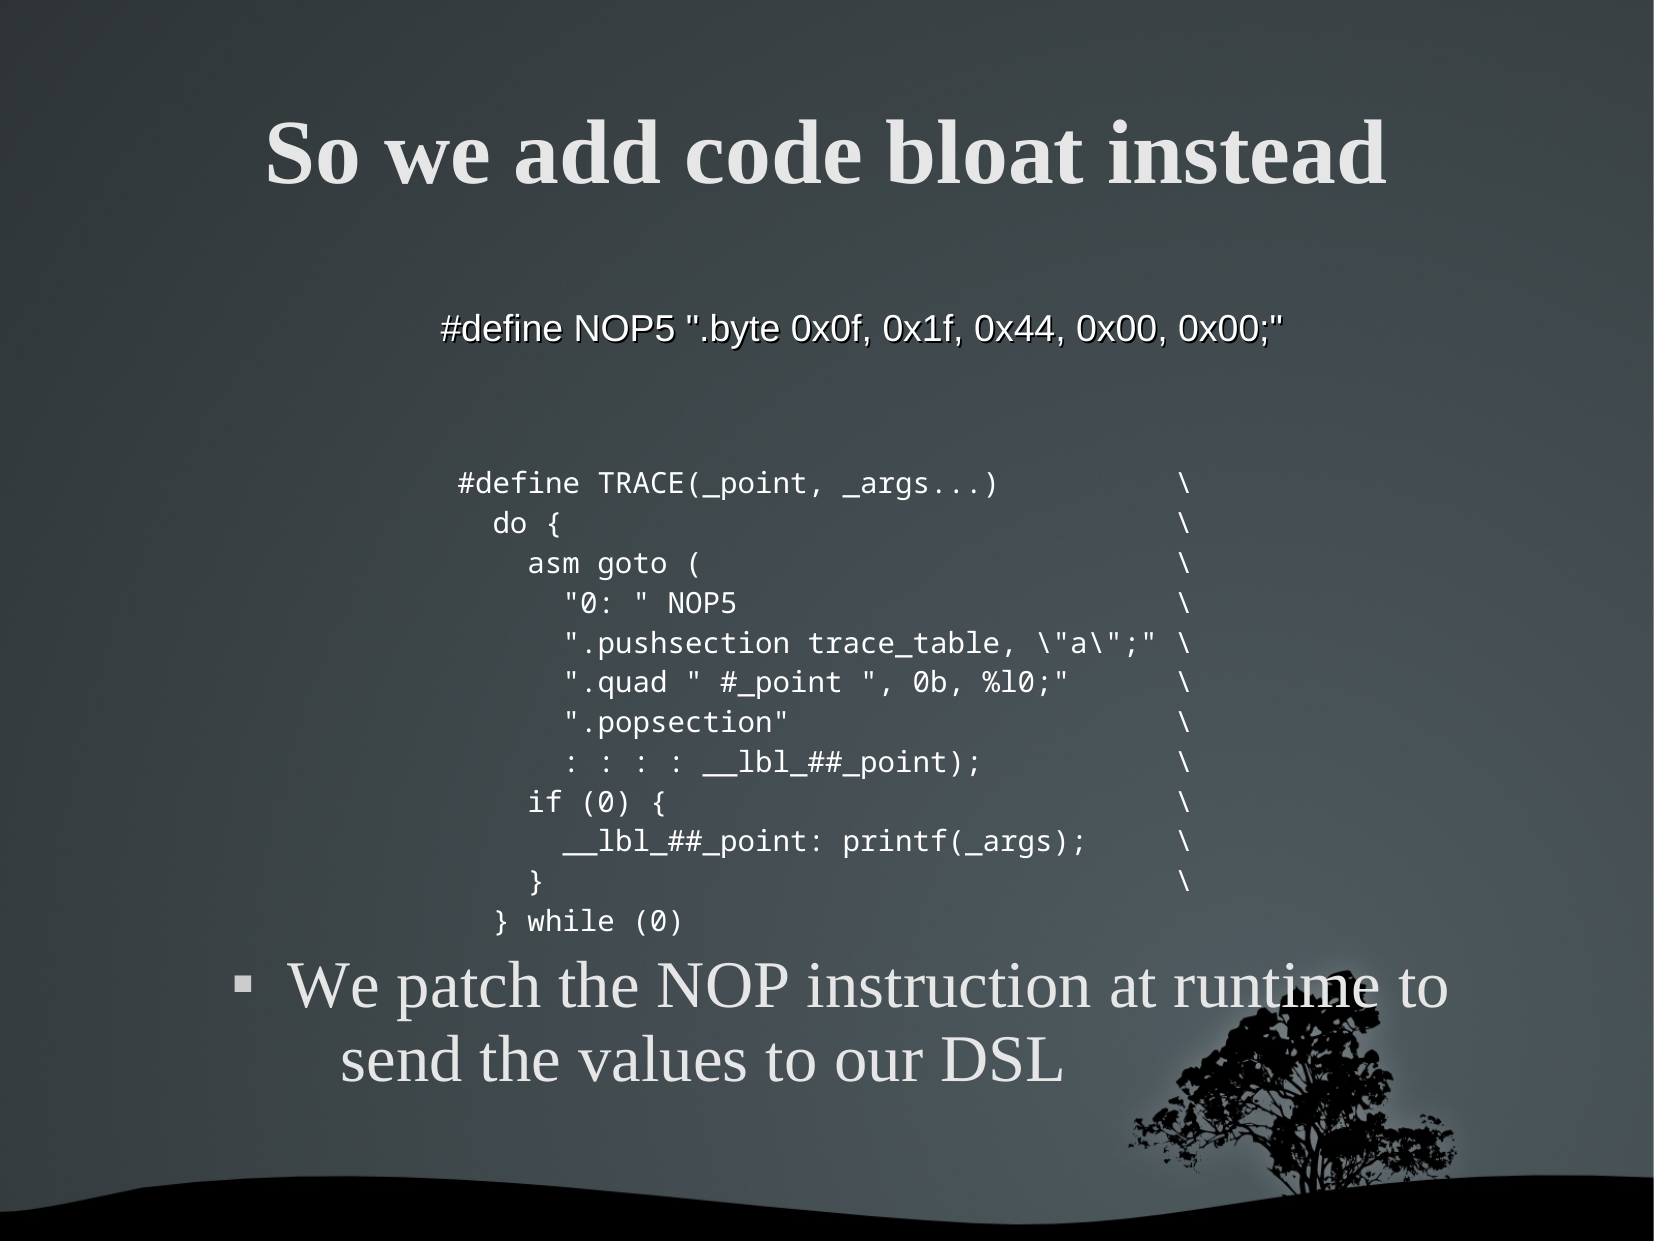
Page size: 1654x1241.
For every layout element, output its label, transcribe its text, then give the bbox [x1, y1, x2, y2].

title So we add code bloat instead [82, 49, 1571, 257]
picture [0, 0, 1654, 1241]
text_box We patch the NOP instruction at runtime to send the values to our DSL [199, 948, 1535, 1111]
text_box #define TRACE(_point, _args...) \ do { \ asm goto ( \ "0: " NOP5 \ ".pushsection trace_table, \"a\";" \ ".quad " #_point ", 0b, %l0;" \ ".popsection" \ : : : : __lbl_##_point); \ if (0) { \ __lbl_##_point: printf(_args); \ } \ } while (0) [442, 455, 1531, 948]
text_box #define NOP5 ".byte 0x0f, 0x1f, 0x44, 0x00, 0x00;" [425, 300, 1299, 357]
